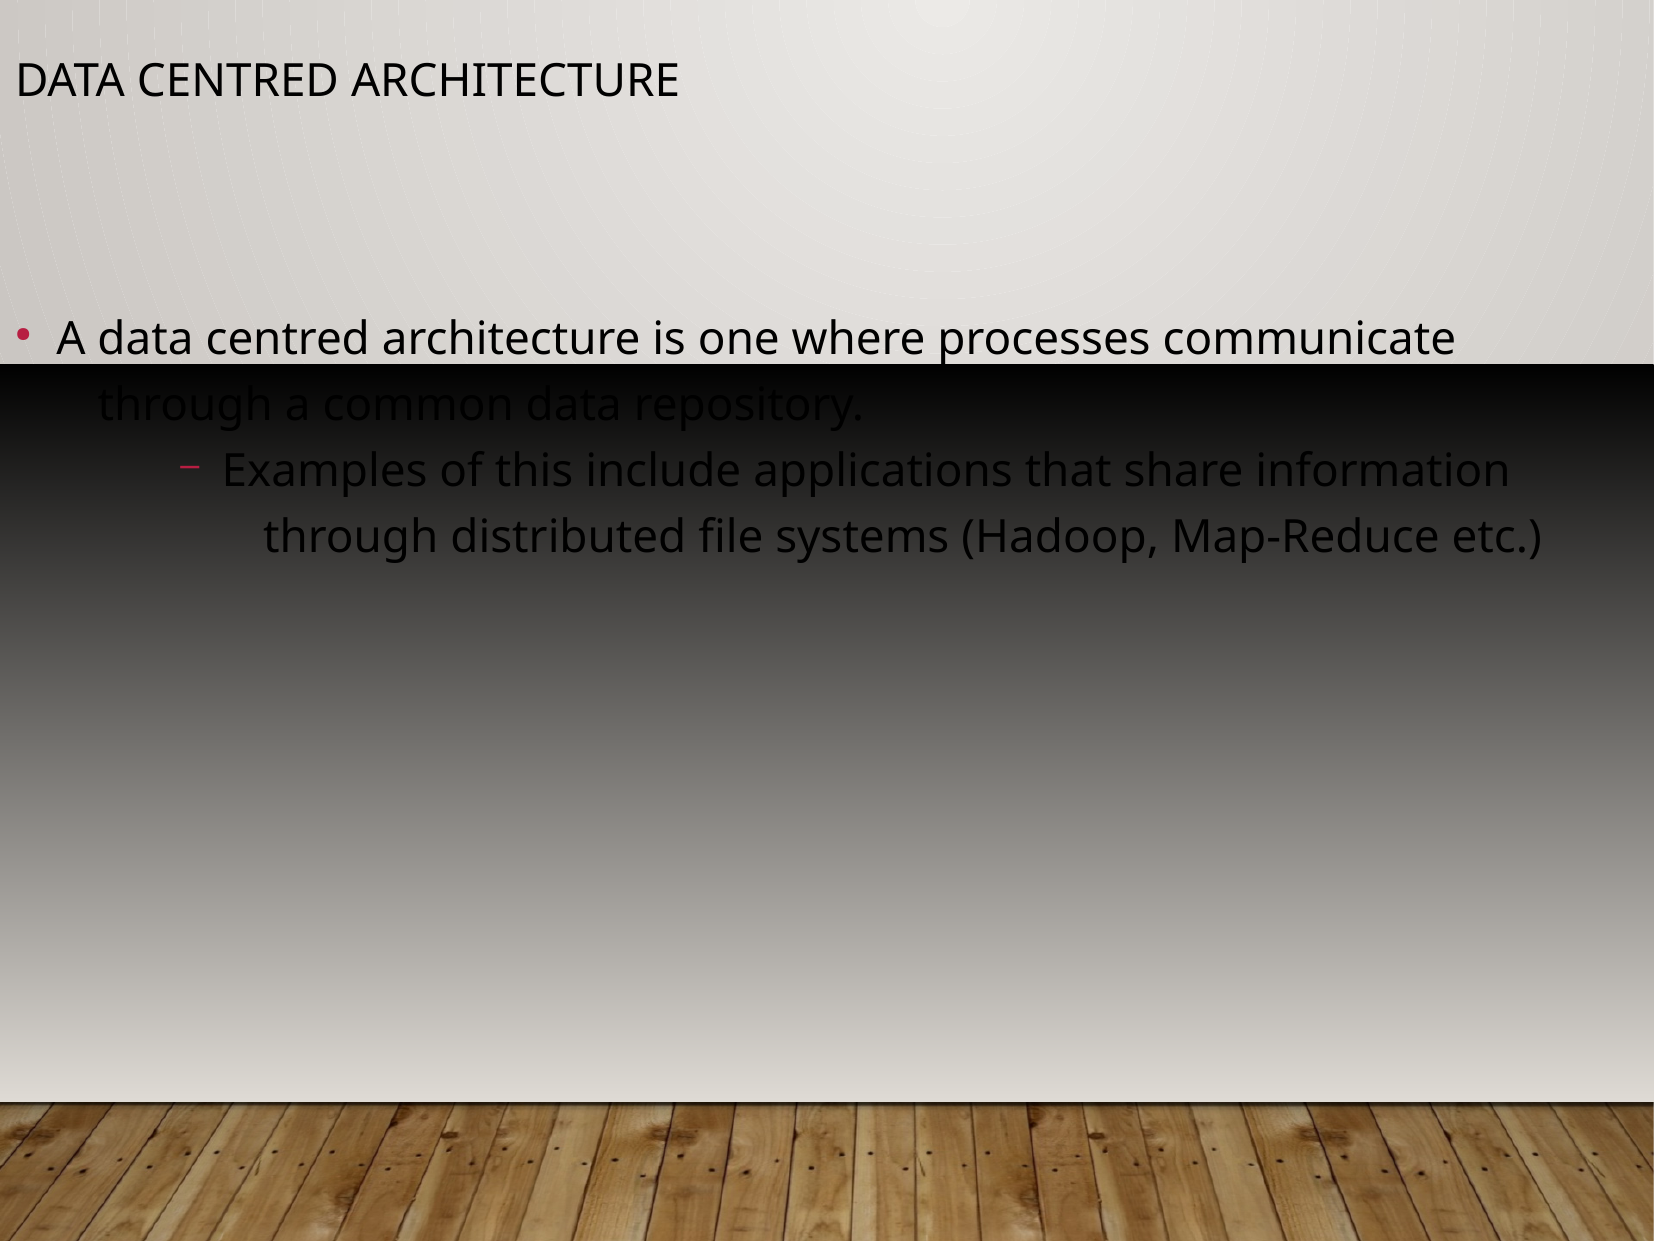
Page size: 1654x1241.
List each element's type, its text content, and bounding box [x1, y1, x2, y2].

list A data centred architecture is one where processes communicate through a common data repository. Examples of this include applications that share information through distributed file systems (Hadoop, Map-Reduce etc.) [0, 290, 1654, 1010]
title Data Centred Architecture [0, 49, 1654, 257]
